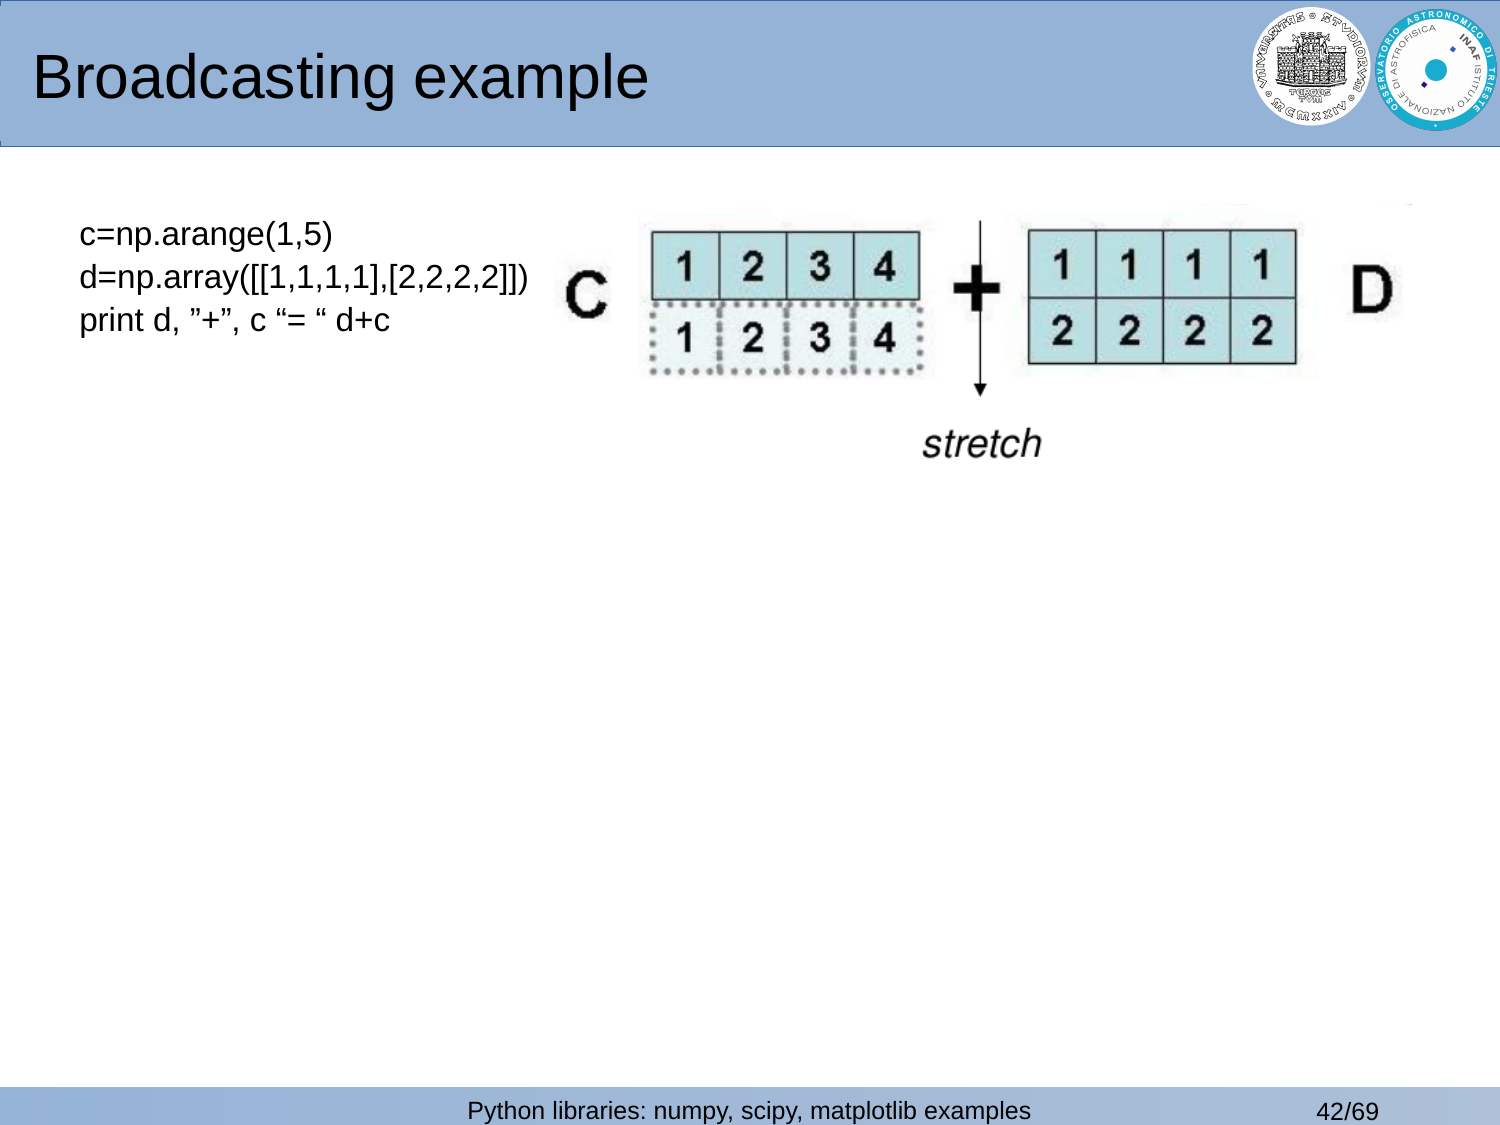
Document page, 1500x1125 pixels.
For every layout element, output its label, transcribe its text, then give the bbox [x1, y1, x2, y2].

picture [538, 204, 1412, 475]
text_box Broadcasting example [0, 5, 1253, 141]
list c=np.arange(1,5) d=np.array([[1,1,1,1],[2,2,2,2]]) print d, ”+”, c “= “ d+c [64, 204, 1500, 1084]
picture [1253, 0, 1500, 156]
